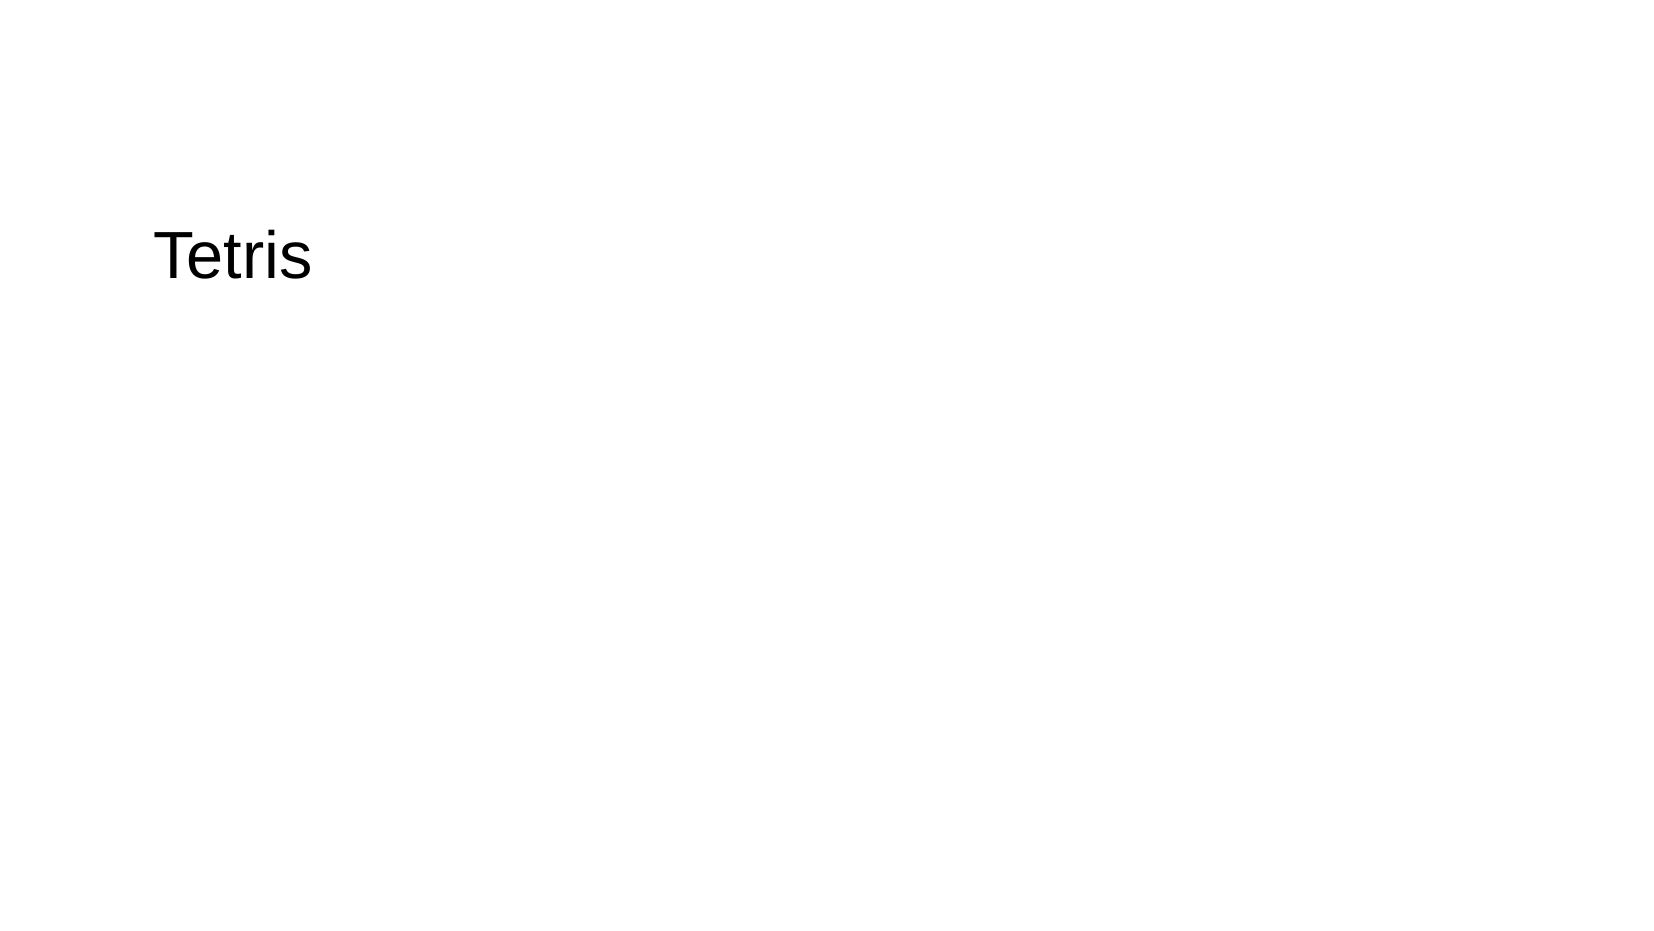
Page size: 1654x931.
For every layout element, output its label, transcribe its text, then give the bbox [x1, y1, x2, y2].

list Tetris [82, 217, 1571, 758]
